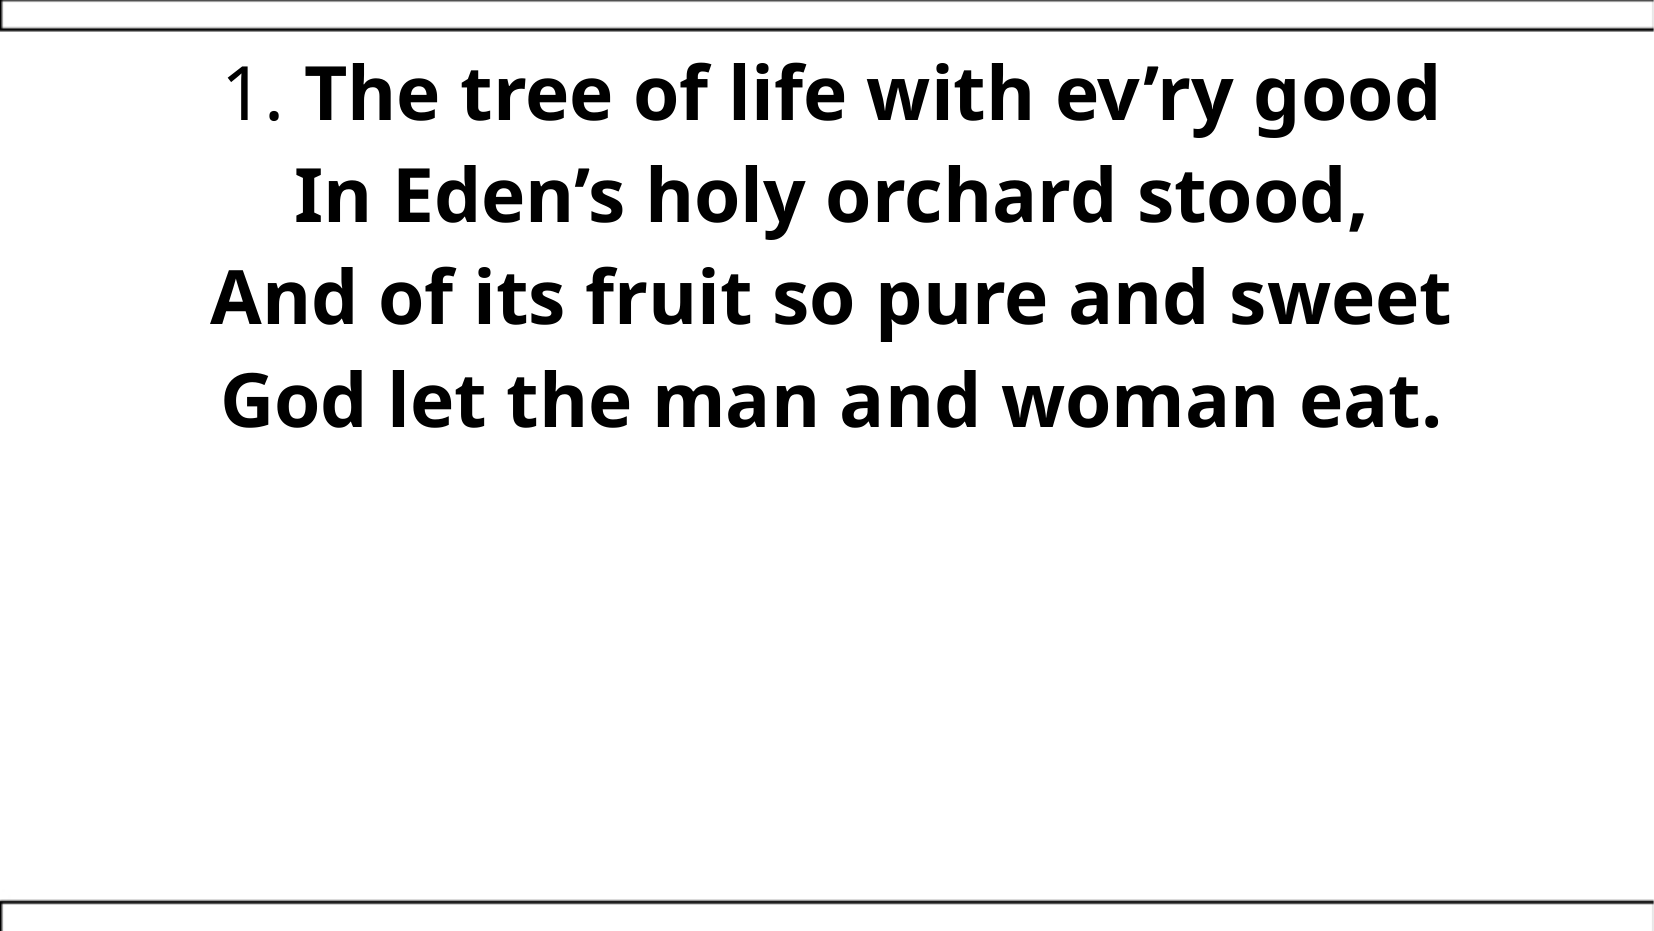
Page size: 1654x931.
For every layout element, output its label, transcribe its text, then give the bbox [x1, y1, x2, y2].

text_box 1. The tree of life with ev’ry good In Eden’s holy orchard stood, And of its fruit so pure and sweet God let the man and woman eat. [97, 32, 1568, 447]
picture [0, 0, 1654, 931]
